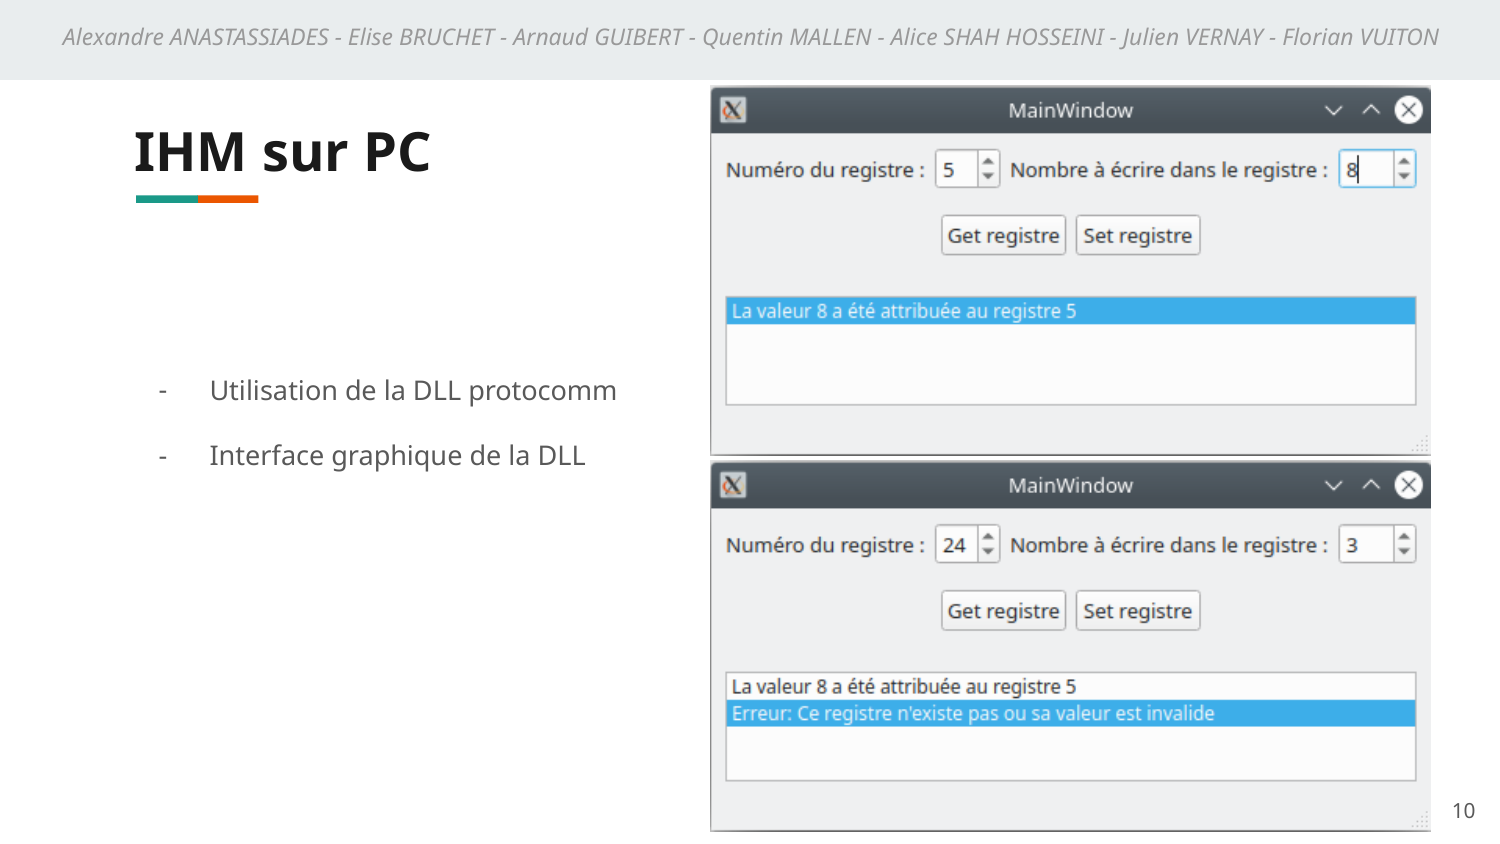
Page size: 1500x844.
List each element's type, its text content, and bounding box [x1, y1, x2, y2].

picture [710, 460, 1431, 832]
slide_number <numéro> [1400, 779, 1491, 844]
picture [710, 85, 1431, 456]
title IHM sur PC [119, 102, 710, 191]
list Utilisation de la DLL protocomm Interface graphique de la DLL [119, 325, 671, 762]
text_box Alexandre ANASTASSIADES - Elise BRUCHET - Arnaud GUIBERT - Quentin MALLEN - Alice SHAH HOSSEINI - Julien VERNAY - Florian VUITON [11, 7, 1493, 67]
